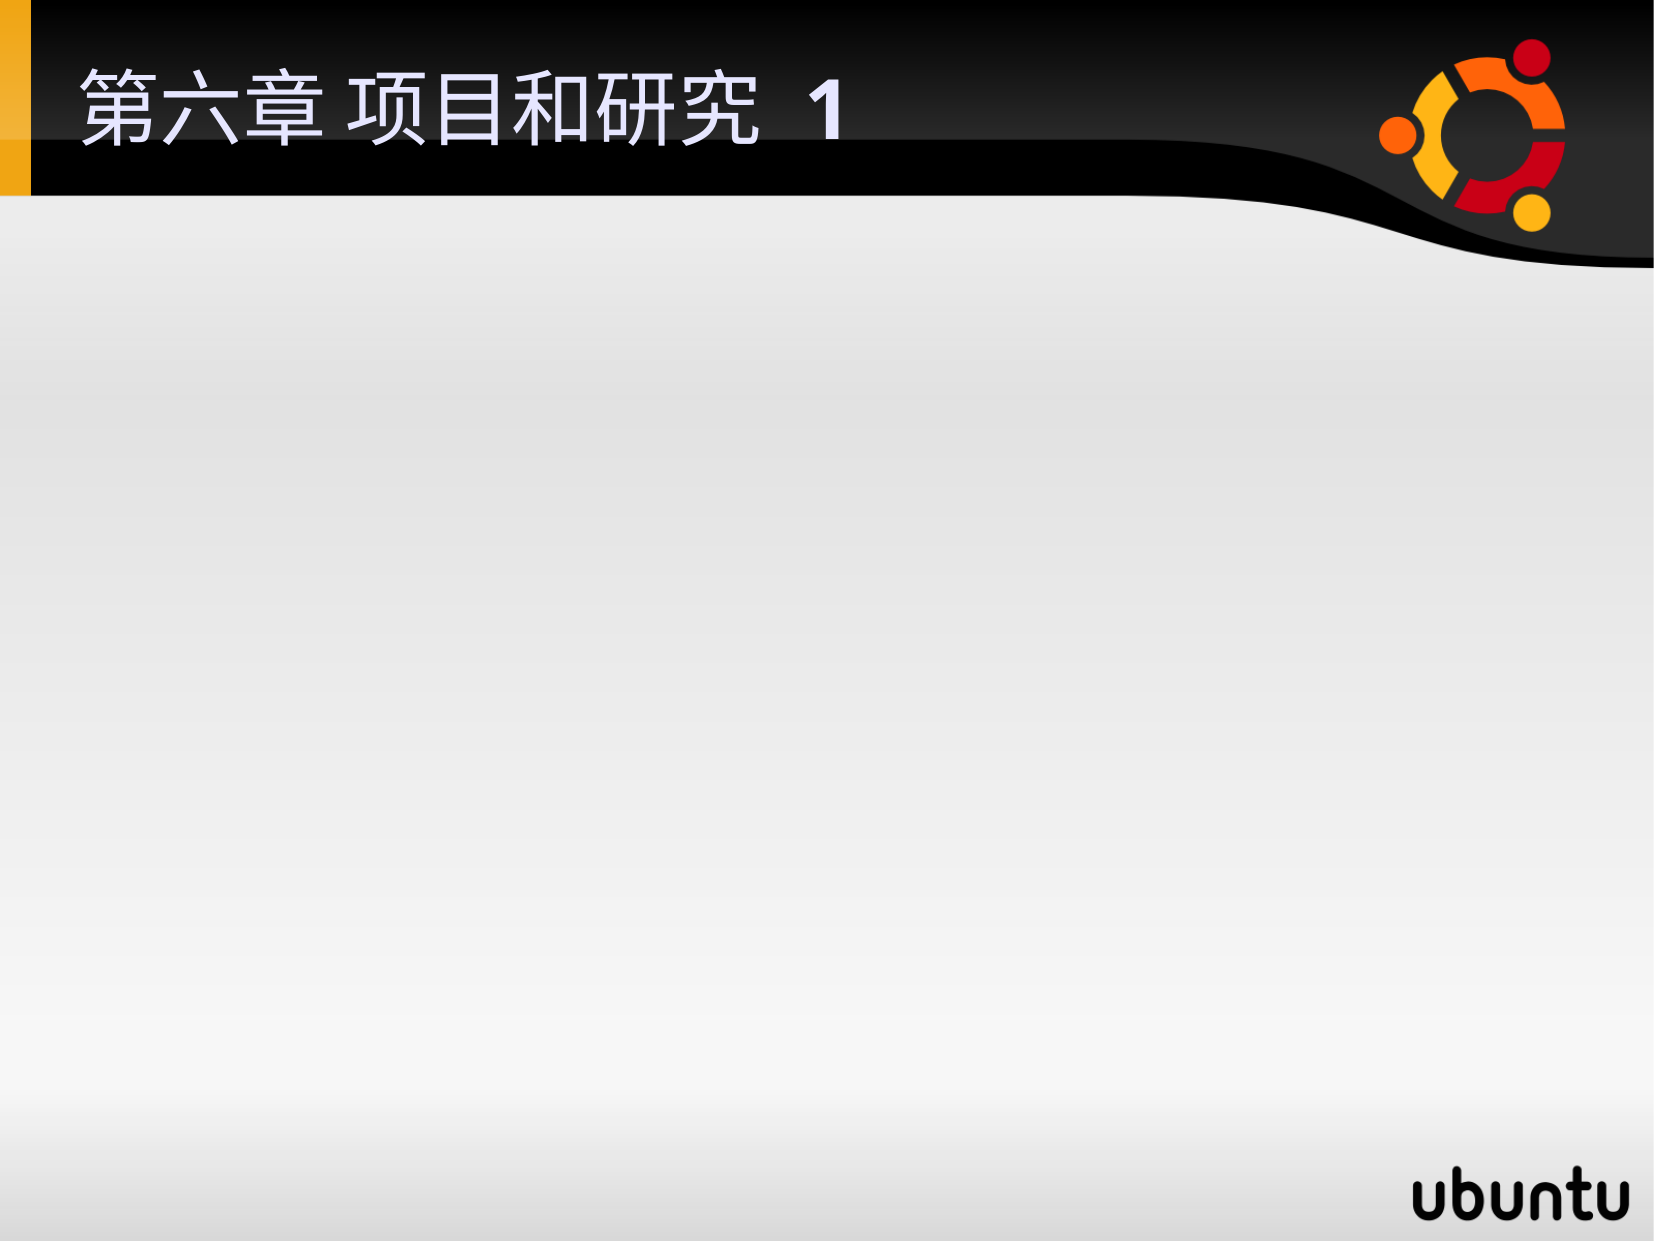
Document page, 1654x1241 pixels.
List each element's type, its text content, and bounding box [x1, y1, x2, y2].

title 第六章 项目和研究 1 [76, 7, 1565, 200]
picture [0, 0, 1654, 1241]
